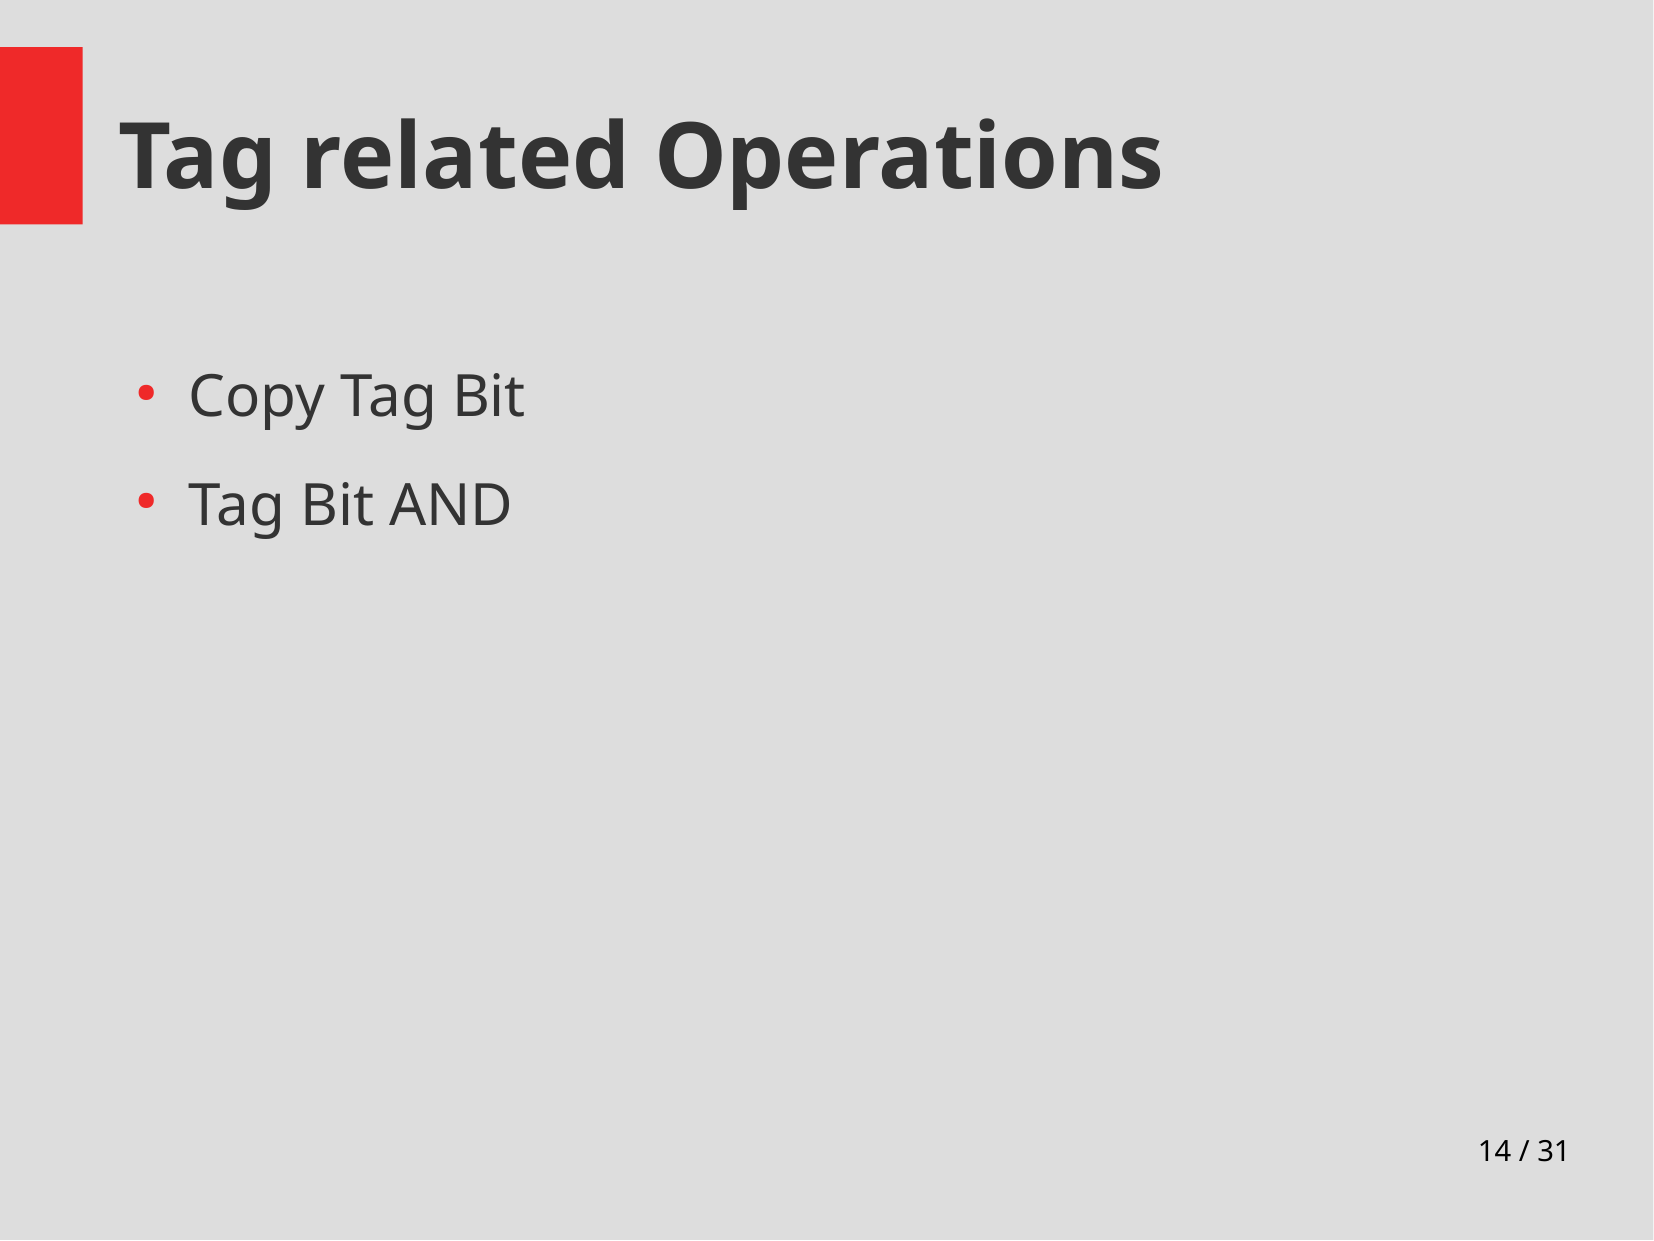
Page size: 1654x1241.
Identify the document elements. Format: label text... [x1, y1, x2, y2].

title Tag related Operations [118, 49, 1571, 257]
list Copy Tag Bit Tag Bit AND [118, 354, 1536, 1074]
